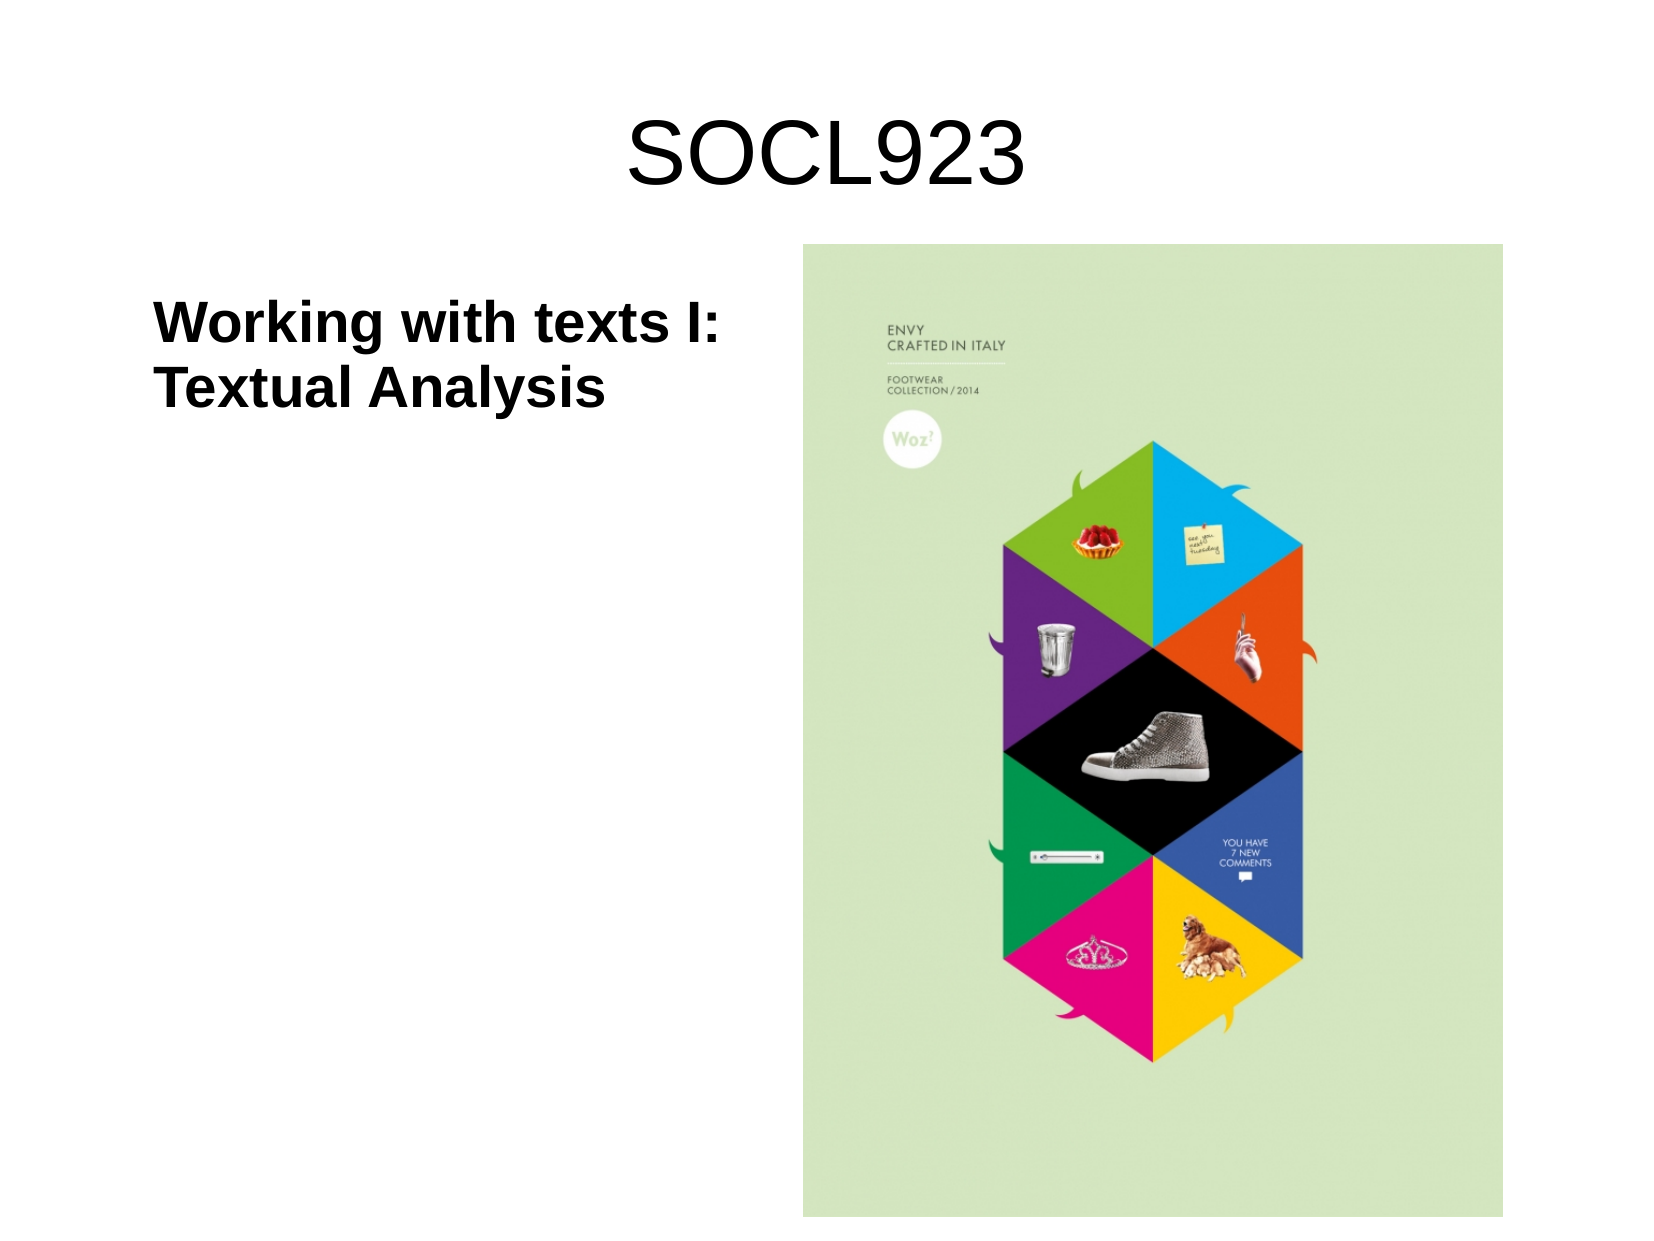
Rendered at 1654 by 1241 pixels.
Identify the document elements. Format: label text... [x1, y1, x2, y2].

list Working with texts I: Textual Analysis [82, 290, 809, 1010]
title SOCL923 [82, 49, 1571, 257]
picture [803, 244, 1503, 1217]
